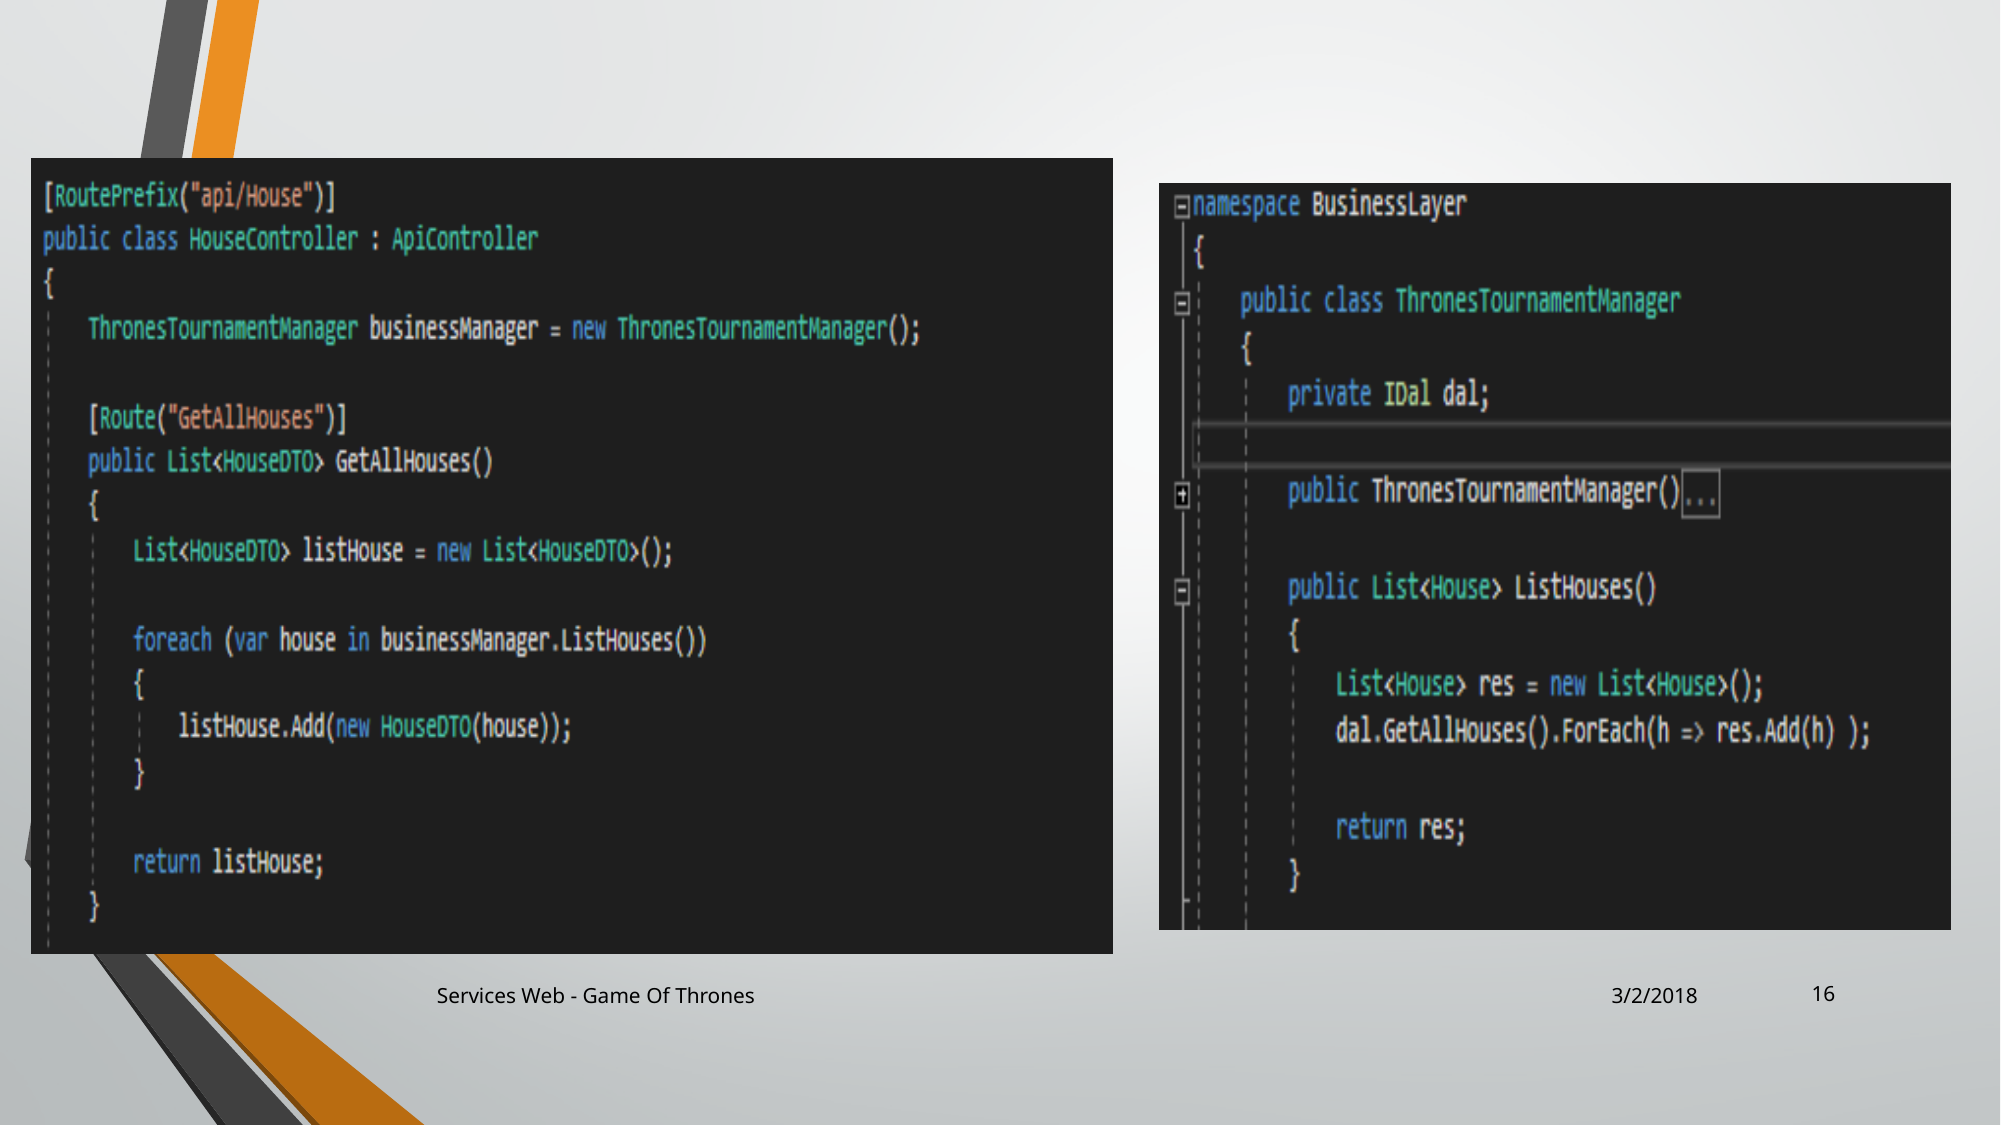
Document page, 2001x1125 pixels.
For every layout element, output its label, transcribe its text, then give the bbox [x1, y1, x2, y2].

text_box ‹#› [1796, 965, 1887, 1025]
picture [31, 158, 1113, 954]
text_box 3/2/2018 [1596, 965, 1785, 1025]
picture [1159, 183, 1951, 930]
text_box Services Web - Game Of Thrones [421, 965, 1585, 1025]
